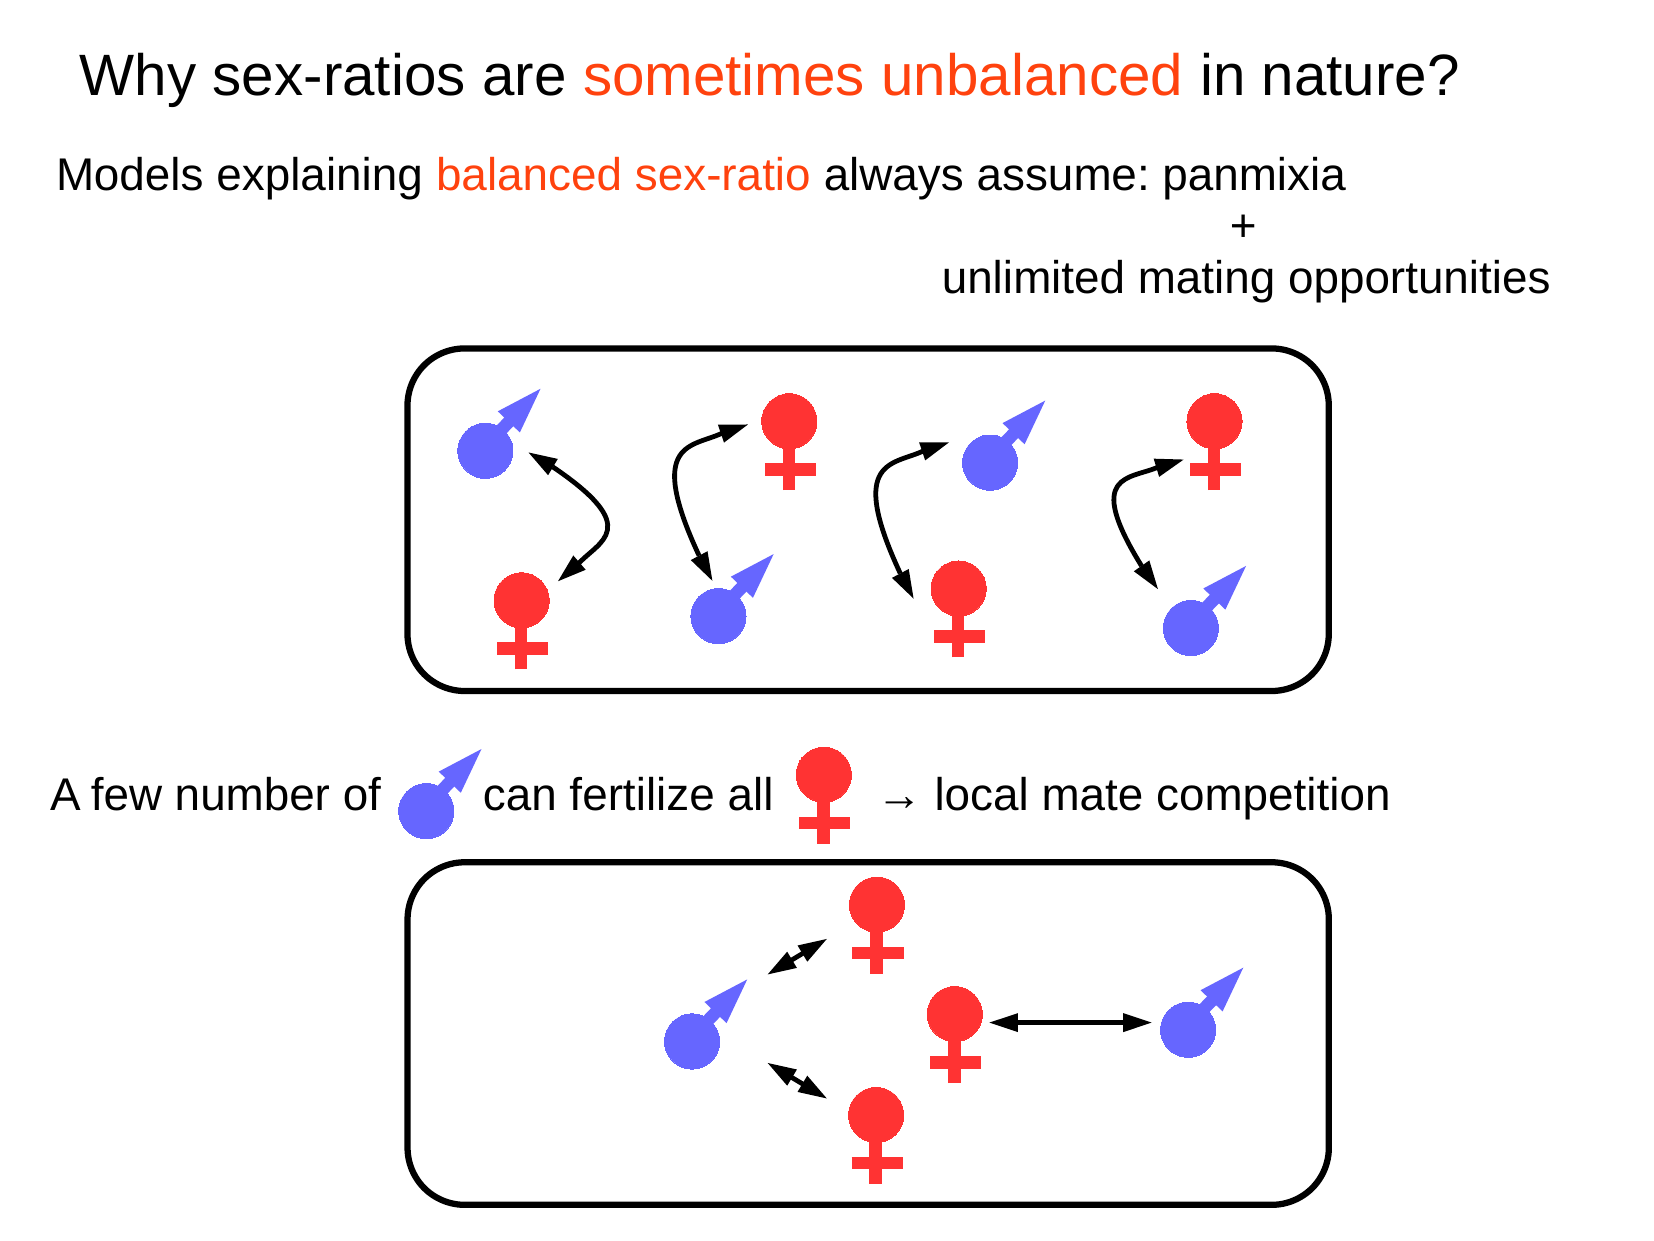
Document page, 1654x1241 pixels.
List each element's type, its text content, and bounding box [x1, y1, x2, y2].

text_box [398, 783, 454, 839]
text_box Why sex-ratios are sometimes unbalanced in nature? [64, 35, 1476, 116]
text_box Models explaining balanced sex-ratio always assume: panmixia + unlimited mating opportunities [41, 141, 1567, 311]
text_box [407, 862, 1329, 1205]
text_box A few number of can fertilize all → local mate competition [35, 761, 1654, 880]
text_box [407, 348, 1329, 692]
text_box [796, 747, 852, 802]
